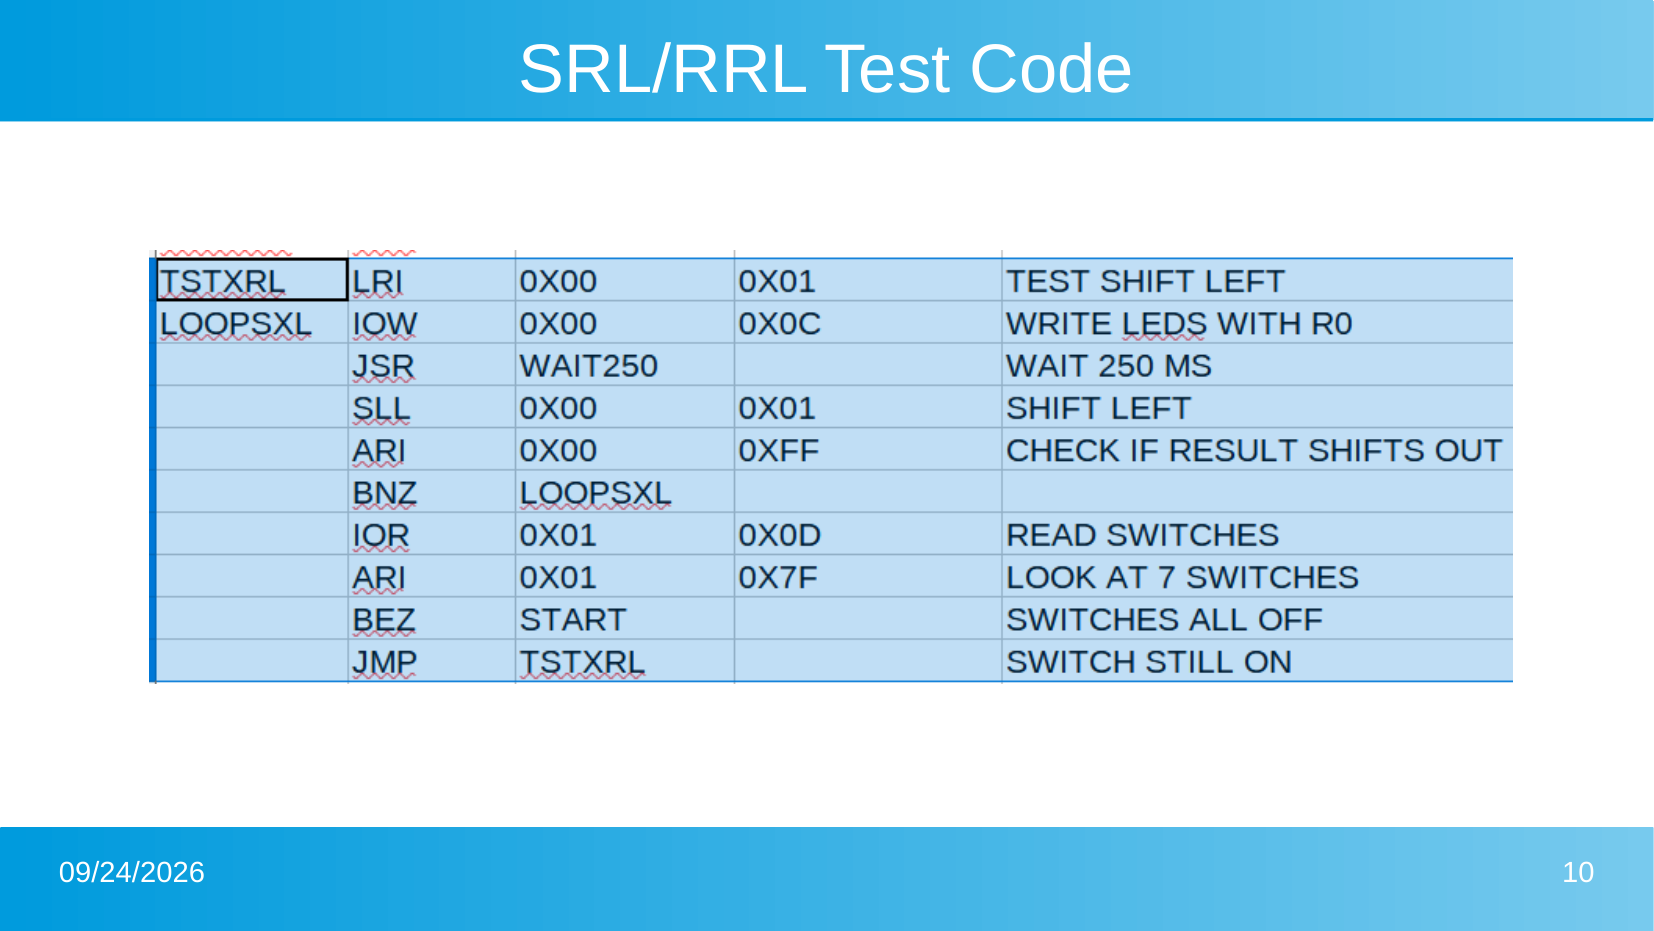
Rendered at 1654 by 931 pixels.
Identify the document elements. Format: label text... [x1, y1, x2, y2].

picture [149, 250, 1513, 684]
title SRL/RRL Test Code [59, 29, 1595, 108]
